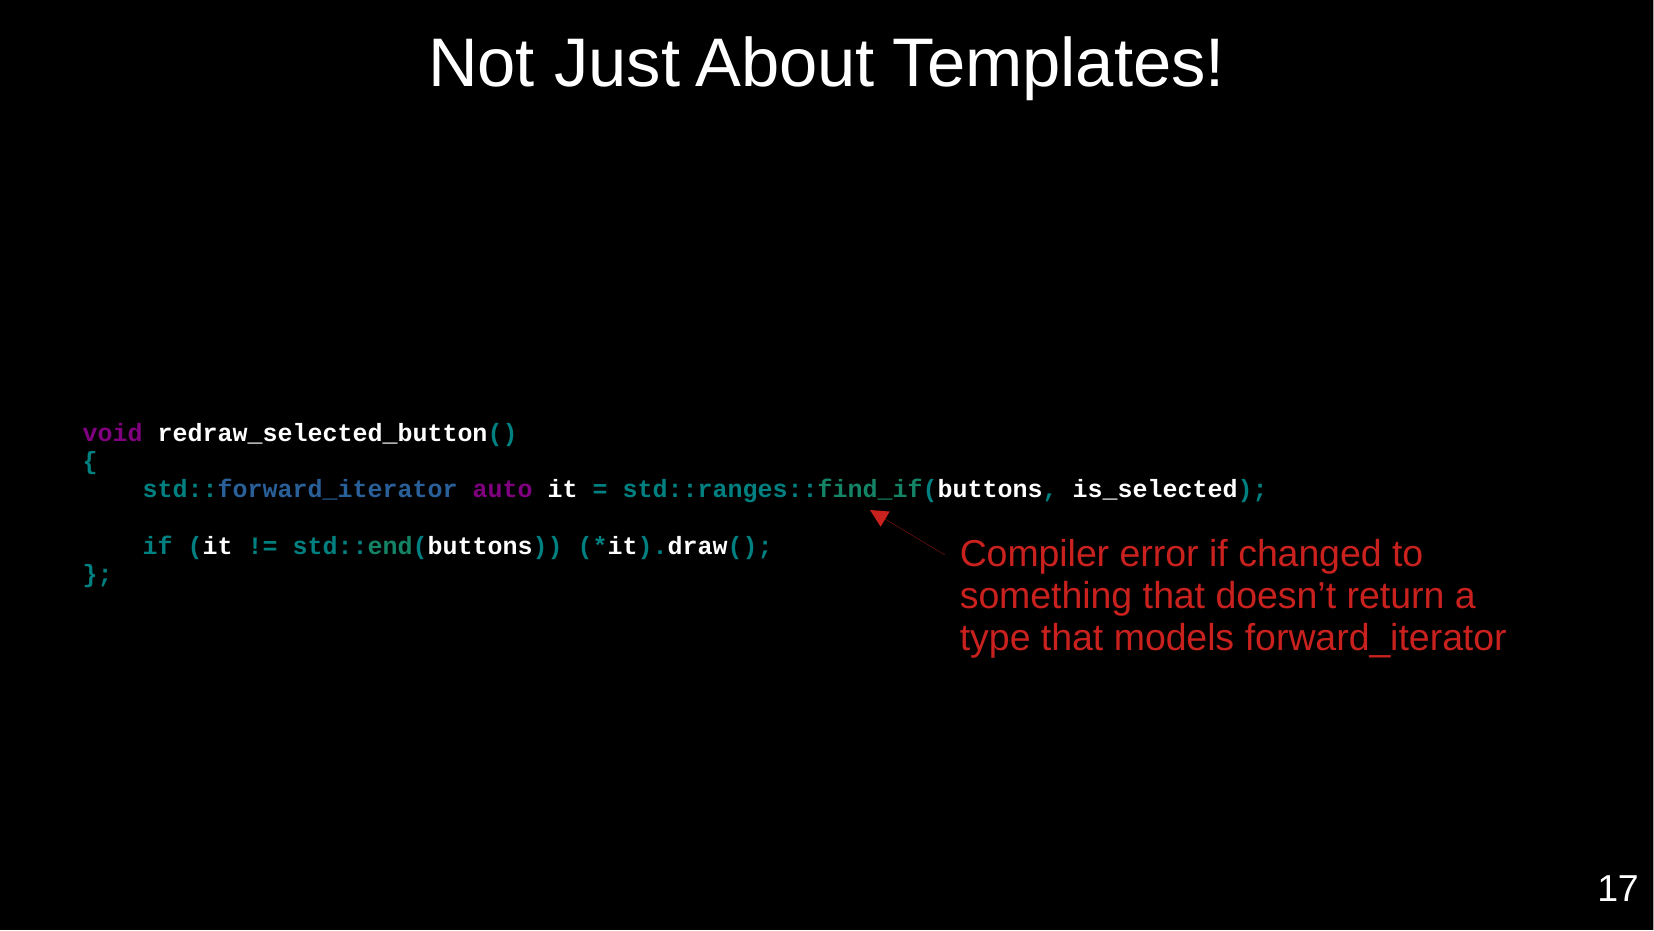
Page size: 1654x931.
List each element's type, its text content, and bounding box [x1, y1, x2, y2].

text_box void redraw_selected_button() { std::forward_iterator auto it = std::ranges::find_if(buttons, is_selected); if (it != std::end(buttons)) (*it).draw(); }; [82, 180, 1571, 831]
text_box <number> [1024, 860, 1654, 931]
text_box Compiler error if changed to something that doesn’t return a type that models forward_iterator [945, 525, 1531, 708]
title Not Just About Templates! [82, 4, 1571, 121]
